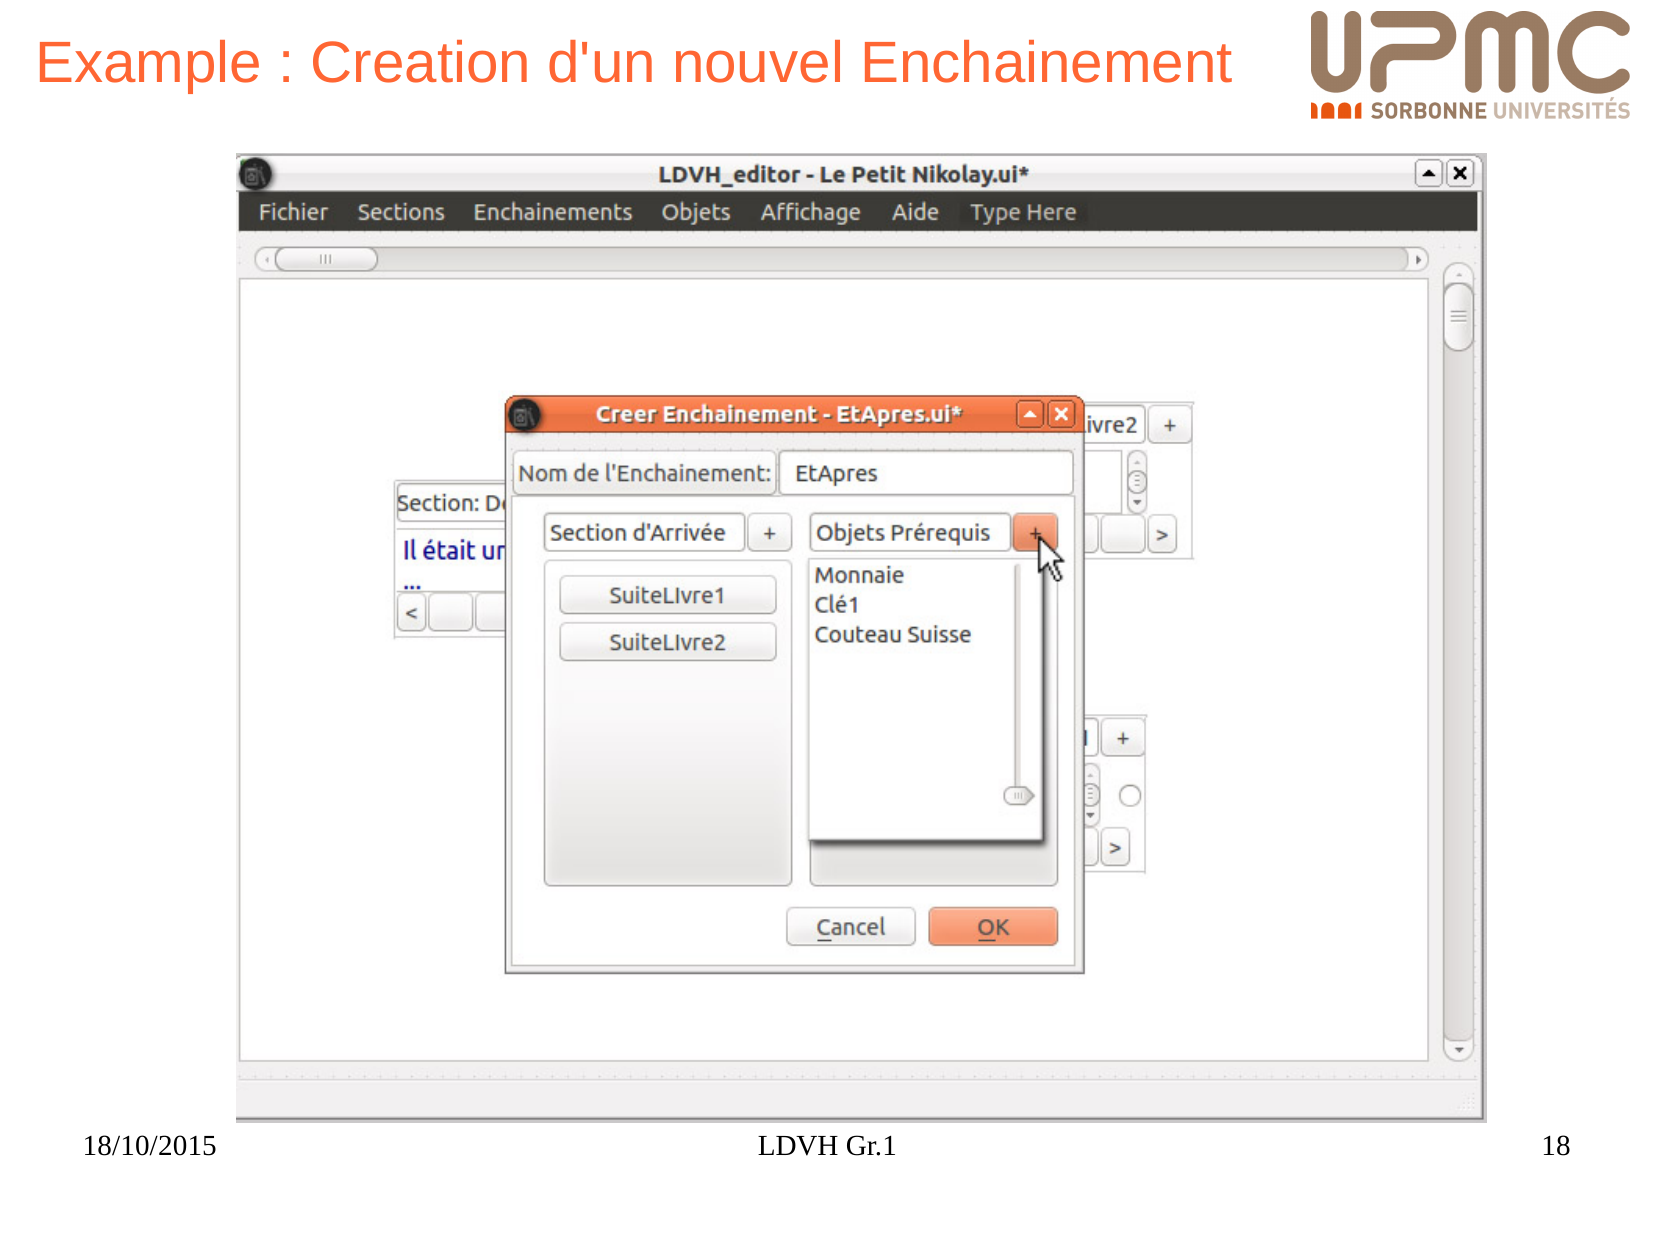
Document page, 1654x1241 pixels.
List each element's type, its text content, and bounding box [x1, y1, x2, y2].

title Example : Creation d'un nouvel Enchainement [35, 0, 1241, 130]
picture [1311, 11, 1630, 120]
picture [236, 153, 1487, 1123]
